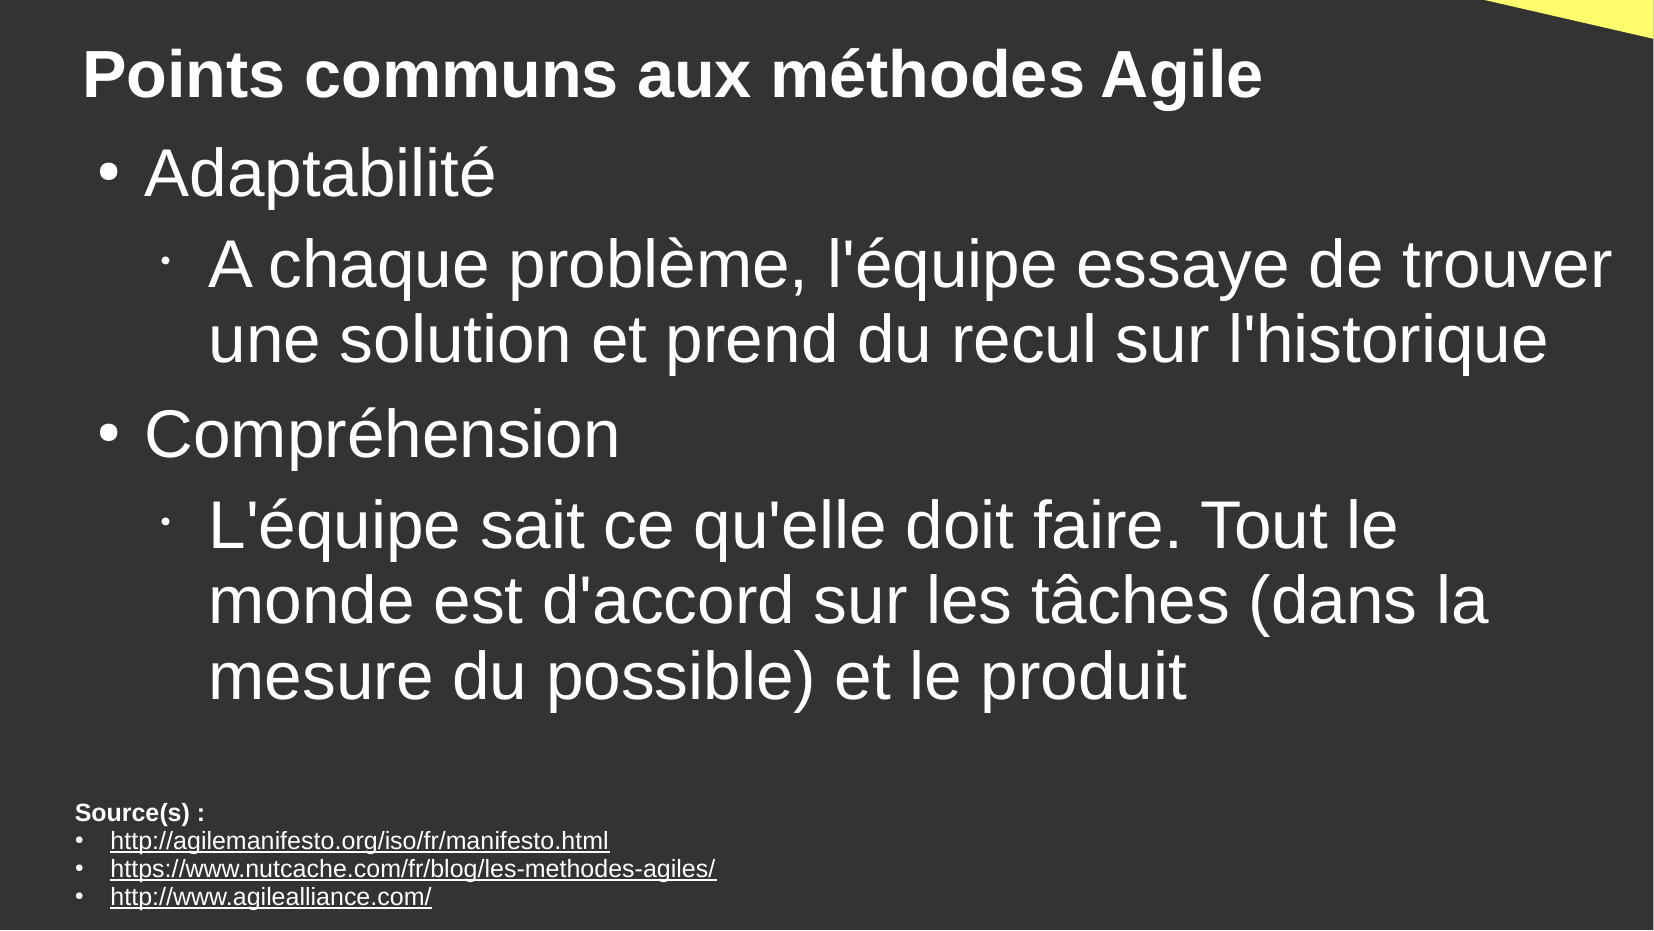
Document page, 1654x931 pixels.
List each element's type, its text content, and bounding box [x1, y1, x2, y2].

text_box [1484, 0, 1654, 39]
list Adaptabilité A chaque problème, l'équipe essaye de trouver une solution et prend du recul sur l'historique Compréhension L'équipe sait ce qu'elle doit faire. Tout le monde est d'accord sur les tâches (dans la mesure du possible) et le produit [80, 135, 1620, 777]
text_box Source(s) : http://agilemanifesto.org/iso/fr/manifesto.html https://www.nutcache.com/fr/blog/les-methodes-agiles/ http://www.agilealliance.com/ [60, 791, 1546, 919]
title Points communs aux méthodes Agile [82, 37, 1571, 122]
